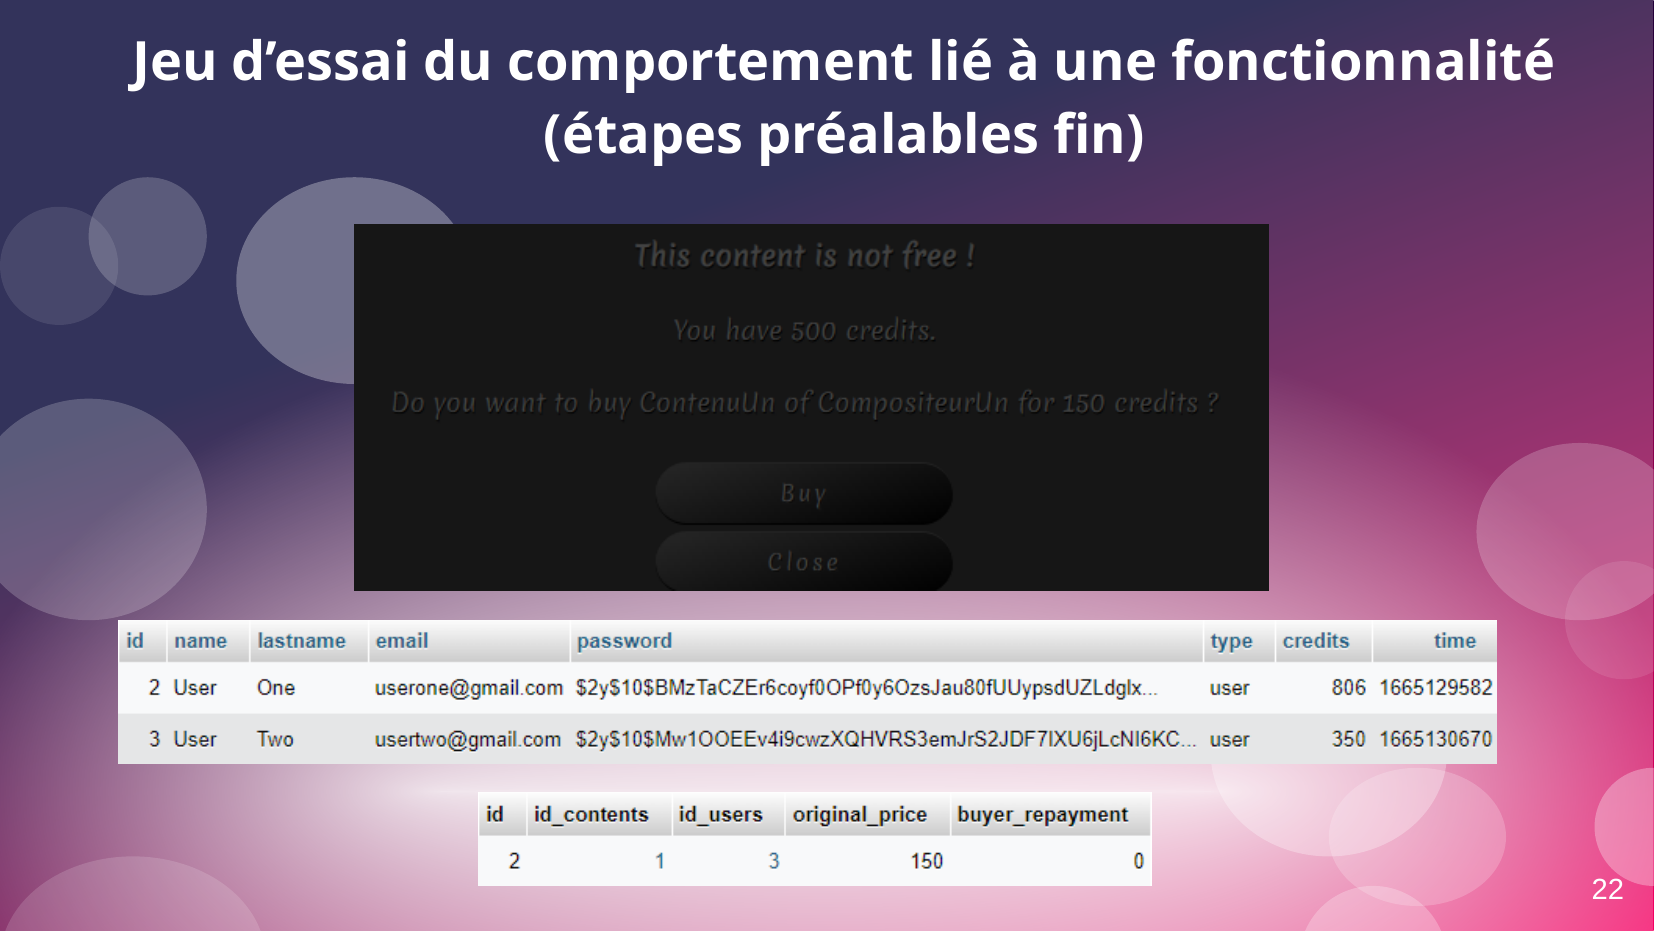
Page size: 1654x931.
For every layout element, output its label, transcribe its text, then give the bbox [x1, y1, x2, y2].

picture [118, 620, 1497, 764]
title Jeu d’essai du comportement lié à une fonctionnalité (étapes préalables fin) [88, 14, 1565, 178]
picture [354, 224, 1269, 591]
picture [478, 792, 1152, 886]
